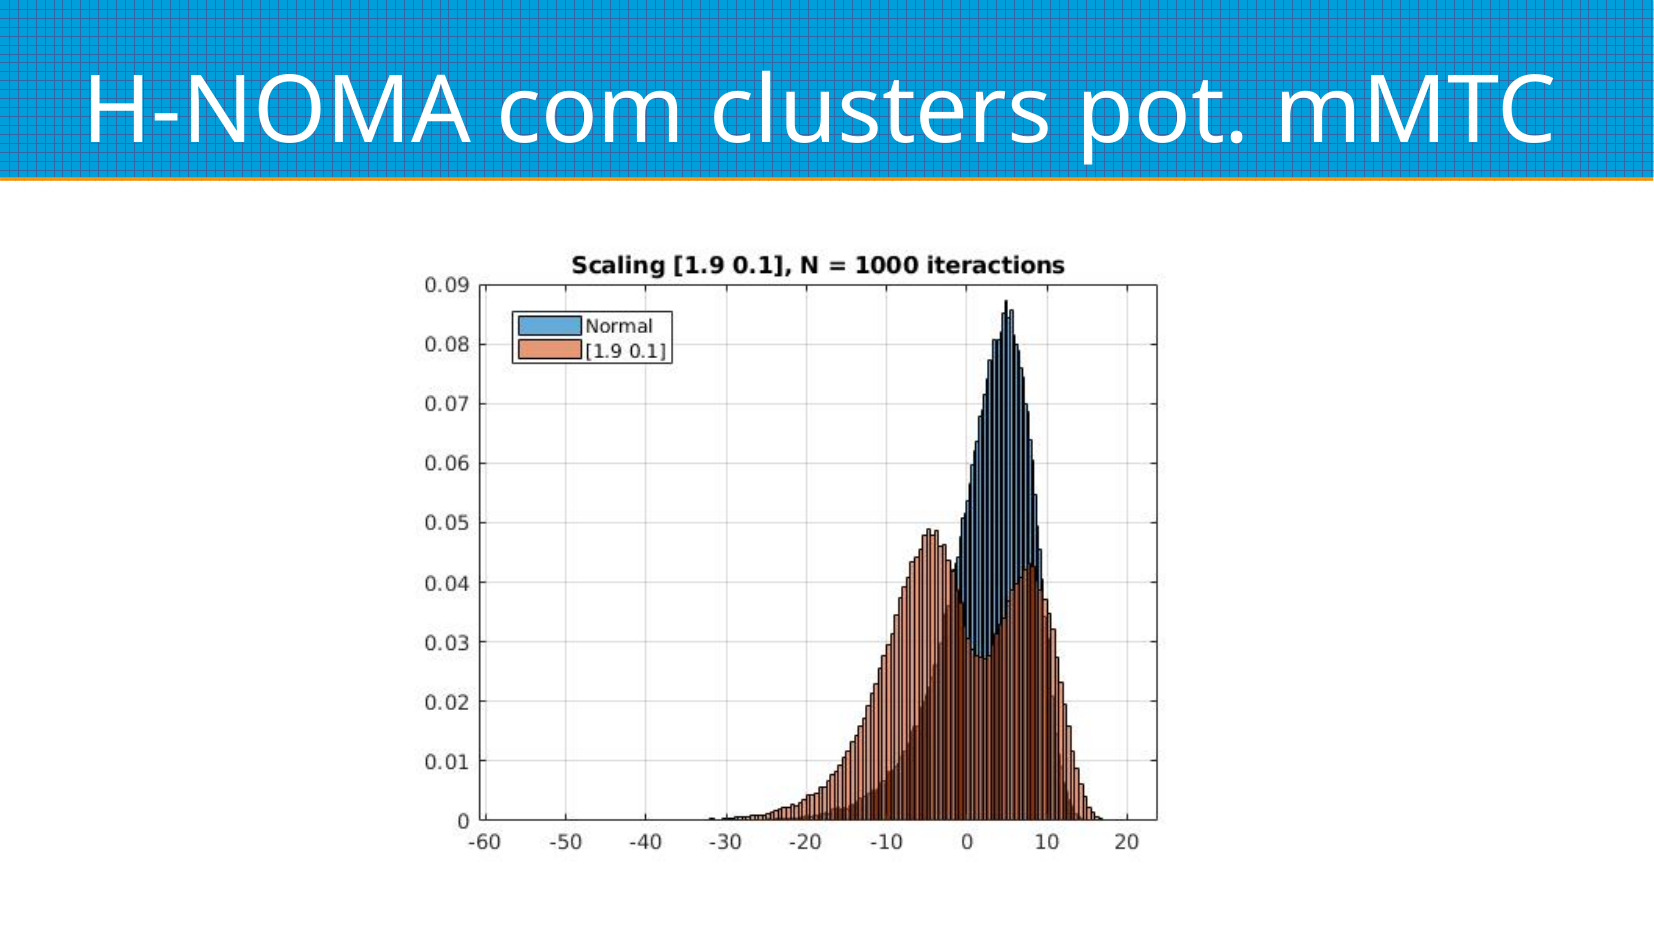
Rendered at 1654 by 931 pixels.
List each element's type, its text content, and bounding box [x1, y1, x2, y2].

title H-NOMA com clusters pot. mMTC [82, 14, 1571, 171]
picture [365, 236, 1241, 893]
